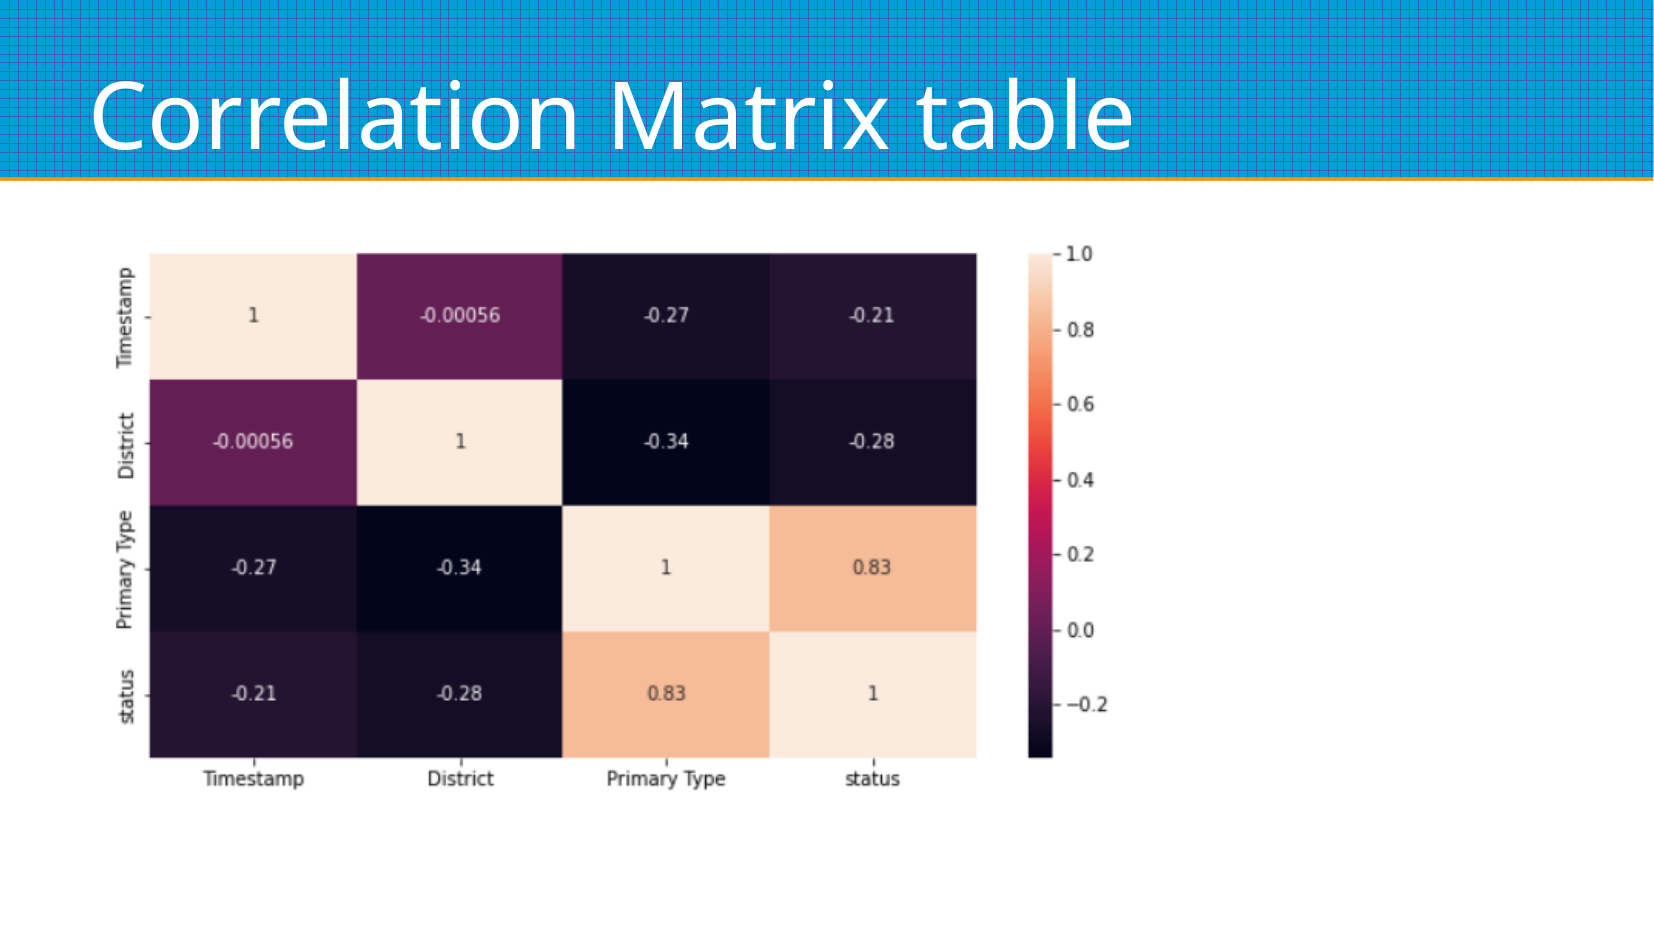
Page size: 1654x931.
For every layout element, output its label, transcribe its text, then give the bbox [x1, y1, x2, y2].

title Correlation Matrix table [88, 14, 1565, 178]
picture [84, 224, 1126, 801]
